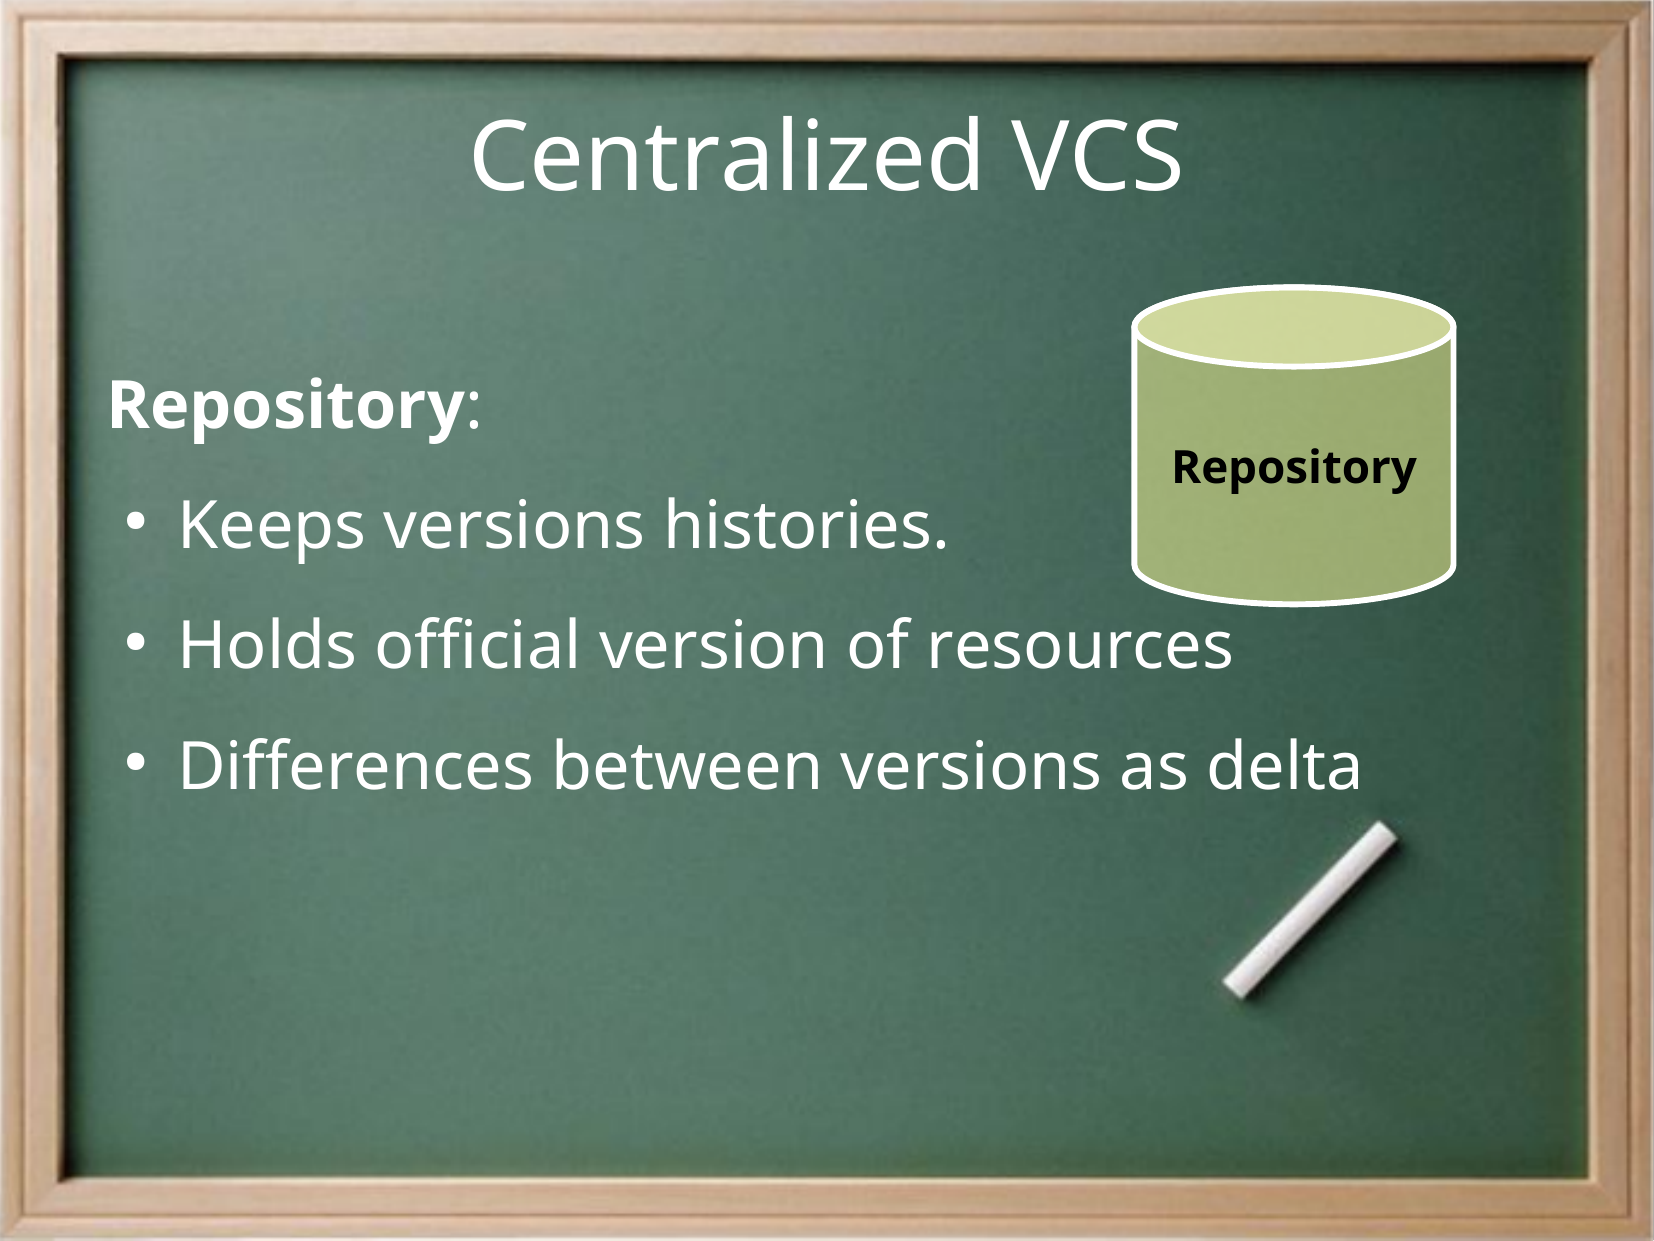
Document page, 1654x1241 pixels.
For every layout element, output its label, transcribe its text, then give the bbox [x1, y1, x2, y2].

picture [0, 0, 1654, 1241]
text_box Repository [1134, 330, 1454, 605]
list Repository: Keeps versions histories. Holds official version of resources Differences between versions as delta [88, 357, 1577, 879]
title Centralized VCS [82, 49, 1571, 257]
